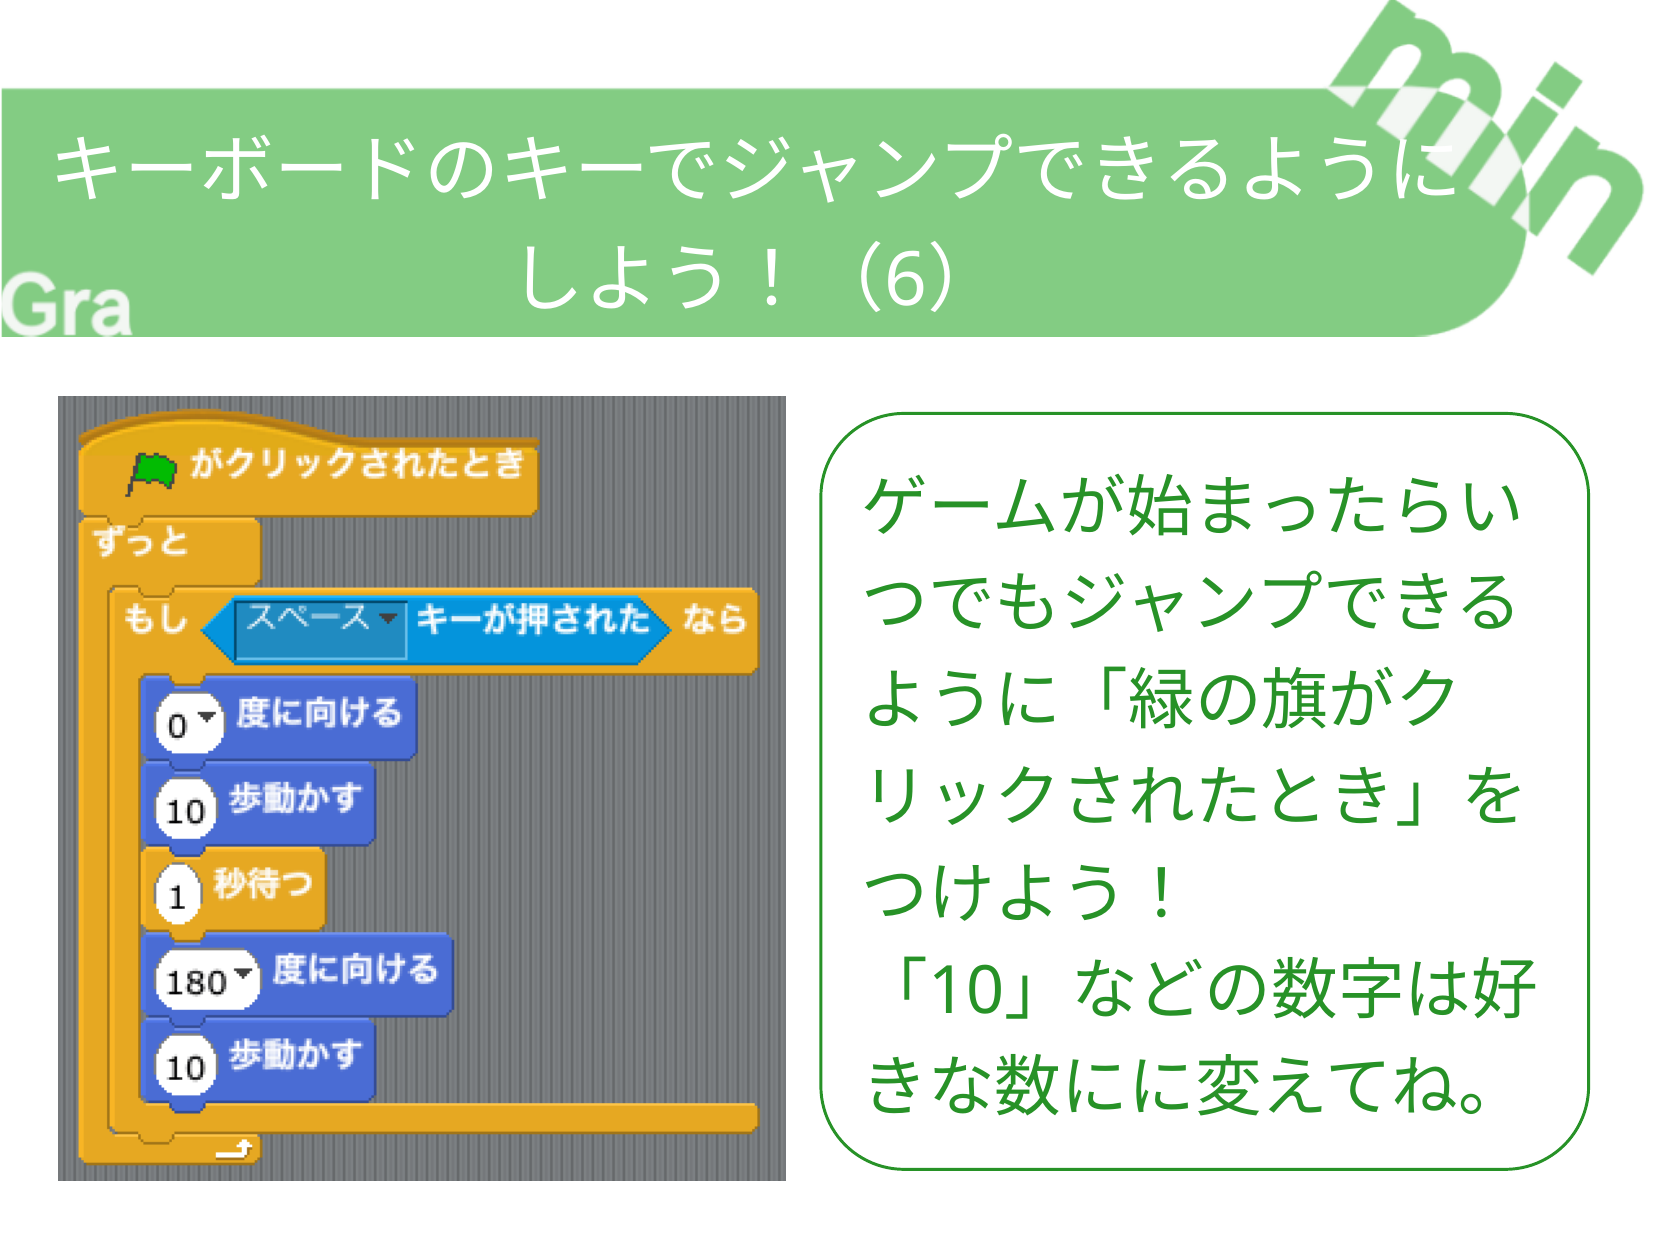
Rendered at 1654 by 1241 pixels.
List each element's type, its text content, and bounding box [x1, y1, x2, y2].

picture [1, 0, 1654, 337]
title キーボードのキーでジャンプできるように しよう！（6） [11, 113, 1501, 324]
text_box ゲームが始まったらいつでもジャンプできるように「緑の旗がクリックされたとき」をつけよう！ 「10」などの数字は好きな数にに変えてね。 [820, 413, 1589, 1170]
picture [58, 396, 786, 1181]
